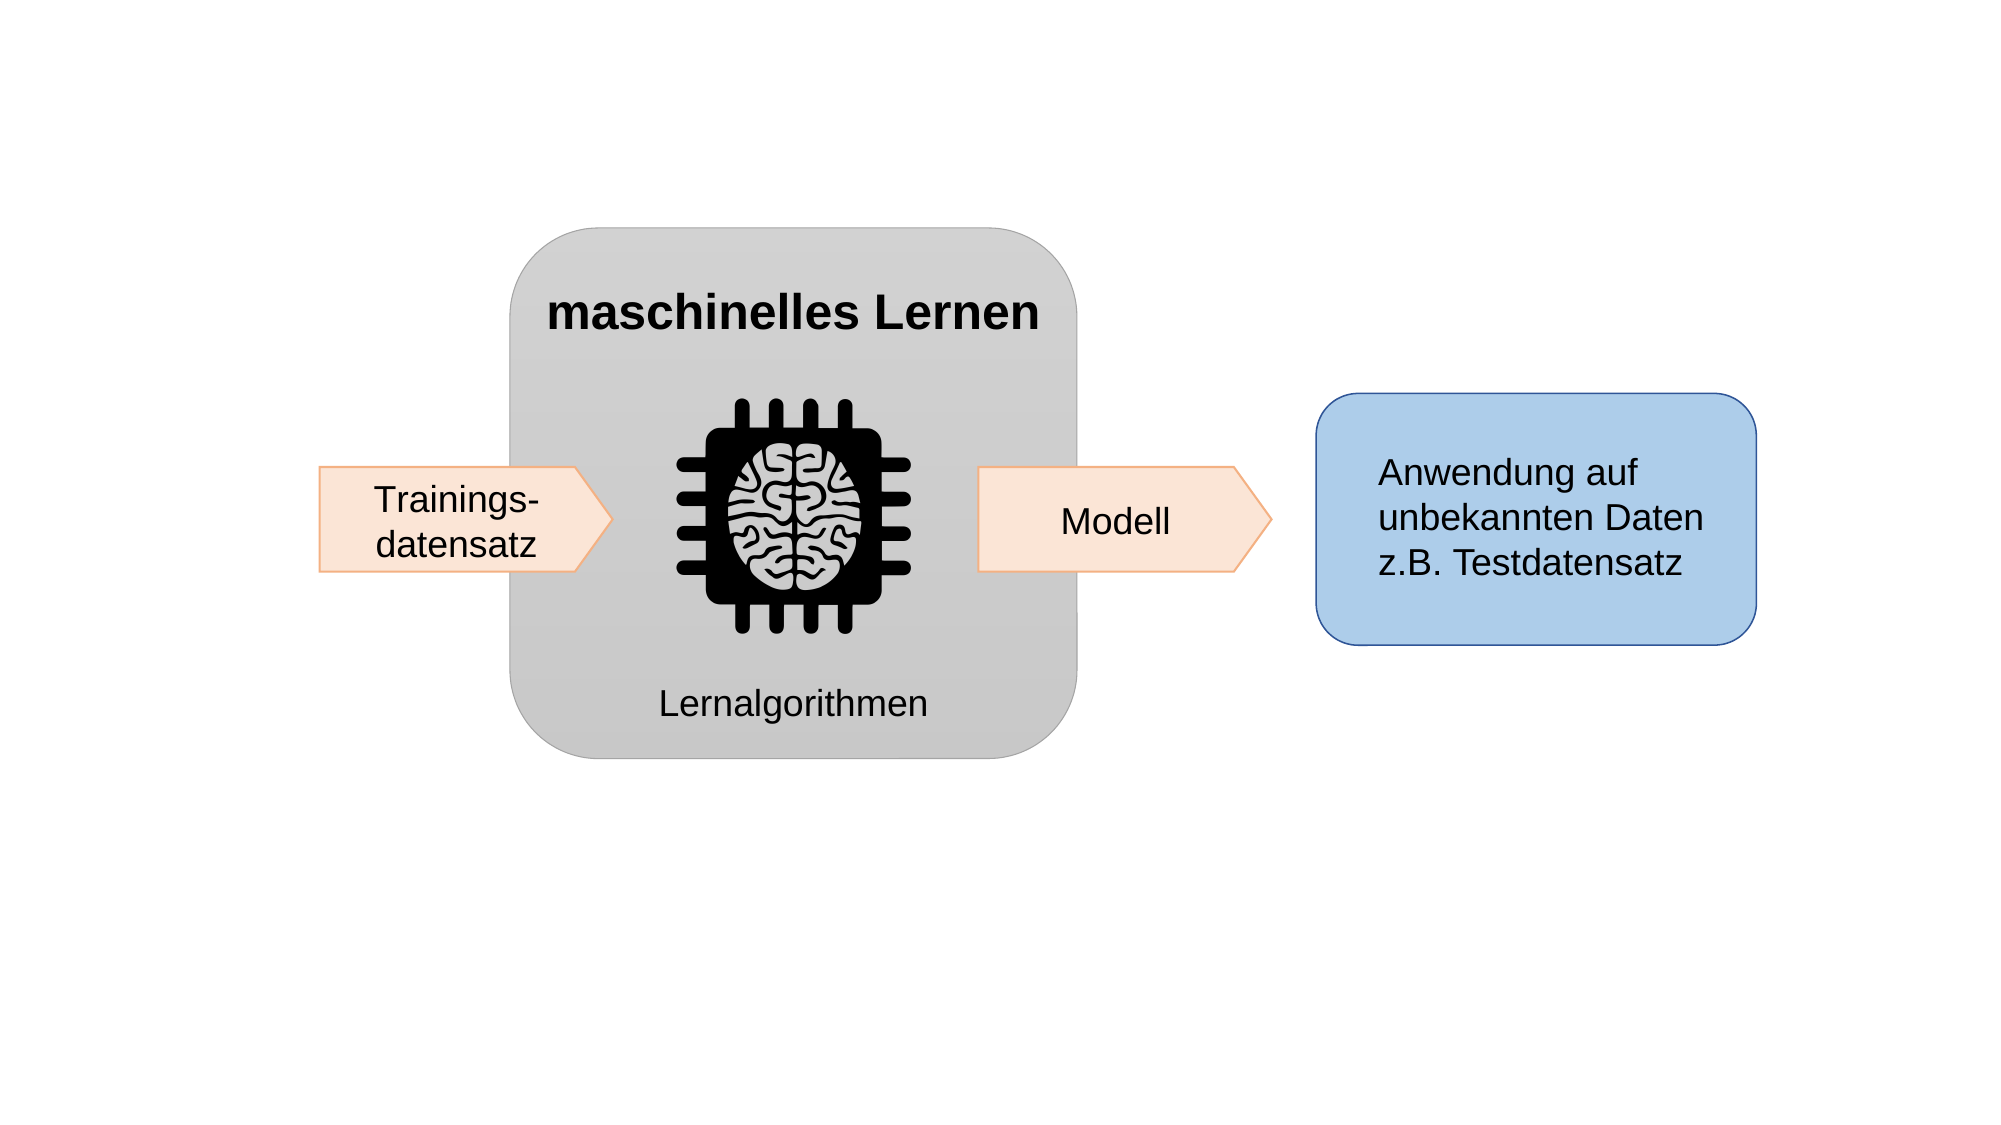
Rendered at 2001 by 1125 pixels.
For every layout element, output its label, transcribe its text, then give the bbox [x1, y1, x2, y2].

text_box Anwendung auf unbekannten Daten z.B. Testdatensatz [1363, 440, 1757, 592]
text_box [1316, 393, 1757, 646]
text_box Lernalgorithmen [642, 671, 945, 732]
picture [676, 398, 911, 634]
text_box Trainings-datensatz [319, 467, 613, 572]
text_box Modell [978, 467, 1272, 572]
text_box [522, 227, 1065, 271]
text_box maschinelles Lernen [503, 271, 1084, 348]
text_box [509, 348, 1077, 759]
